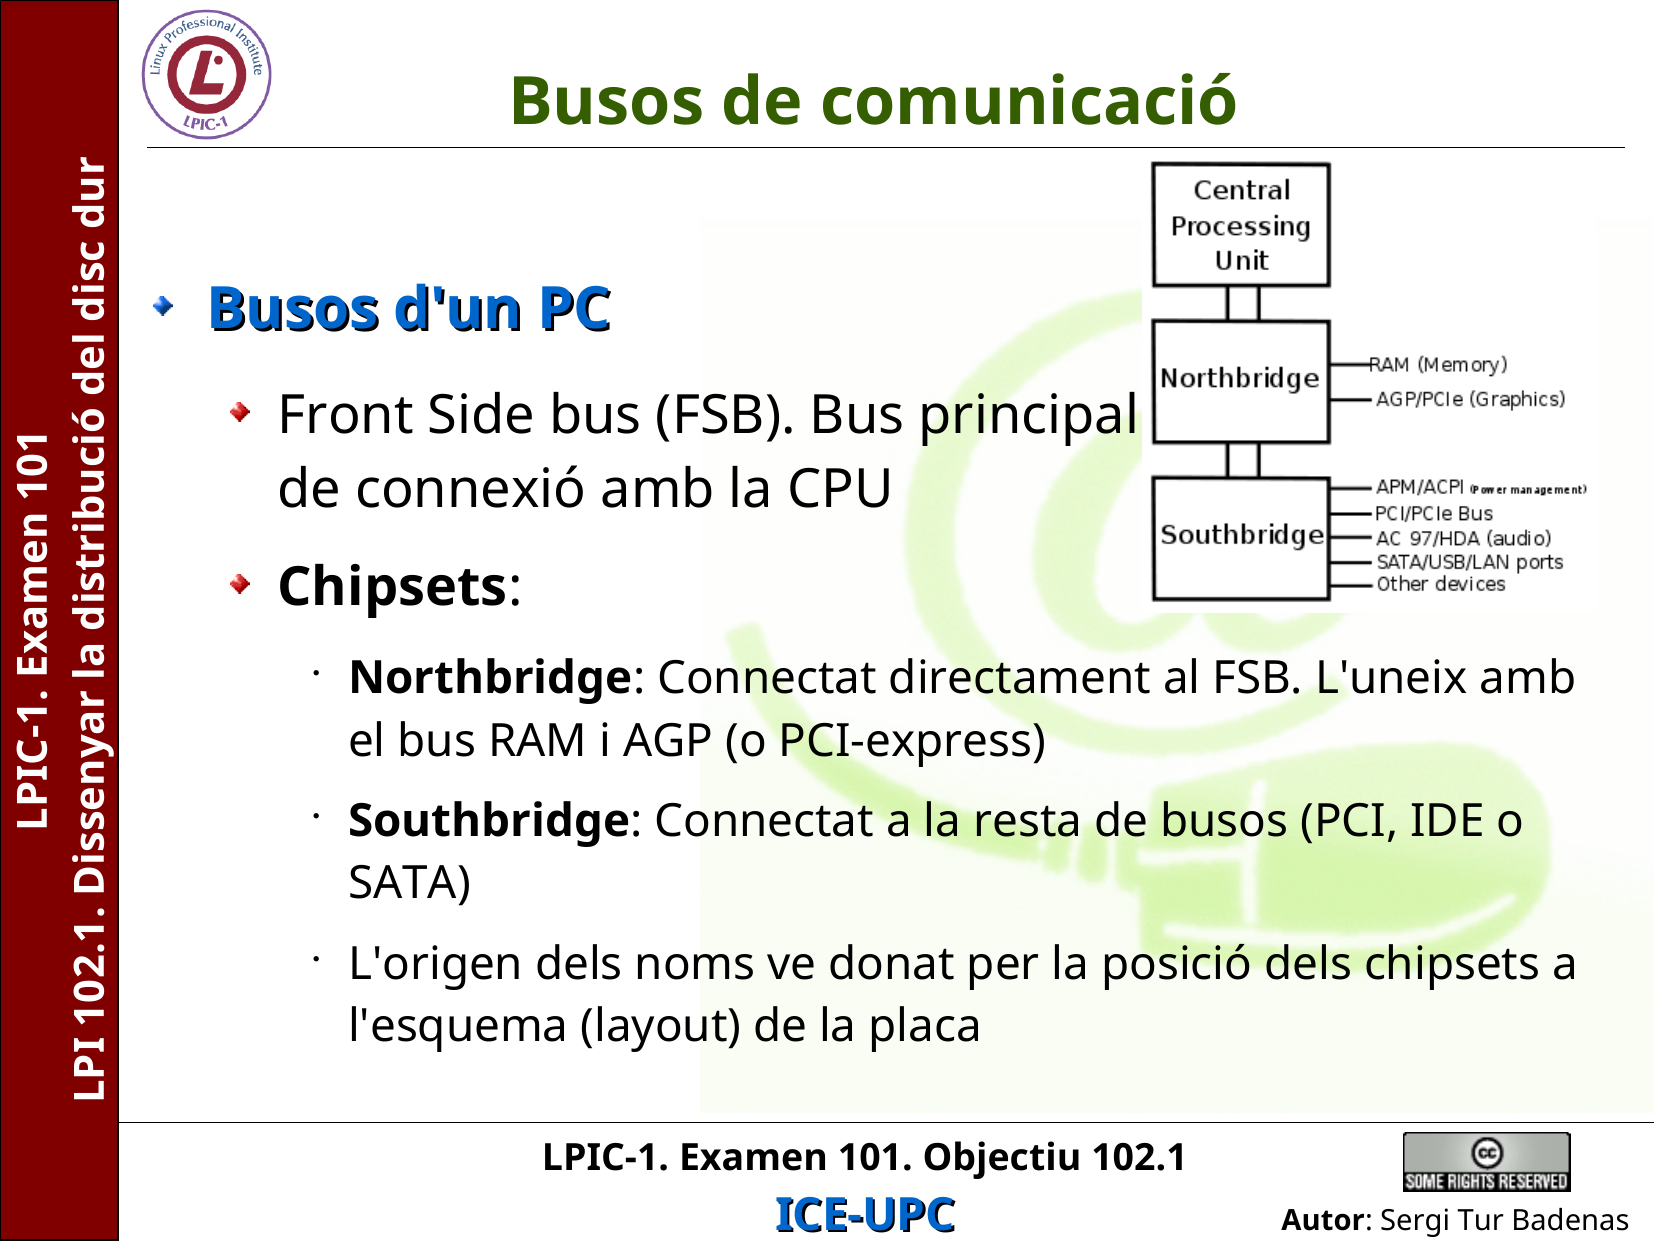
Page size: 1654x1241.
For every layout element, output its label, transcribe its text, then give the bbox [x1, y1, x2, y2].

picture [135, 5, 277, 55]
picture [700, 151, 1654, 1113]
title Busos de comunicació [129, 55, 1619, 142]
list Busos d'un PC Front Side bus (FSB). Bus principal de connexió amb la CPU Chipsets: Northbridge: Connectat directament al FSB. L'uneix amb el bus RAM i AGP (o PCI-express) Southbridge: Connectat a la resta de busos (PCI, IDE o SATA) L'origen dels noms ve donat per la posició dels chipsets a l'esquema (layout) de la placa [135, 266, 1624, 1102]
picture [1403, 1132, 1571, 1192]
